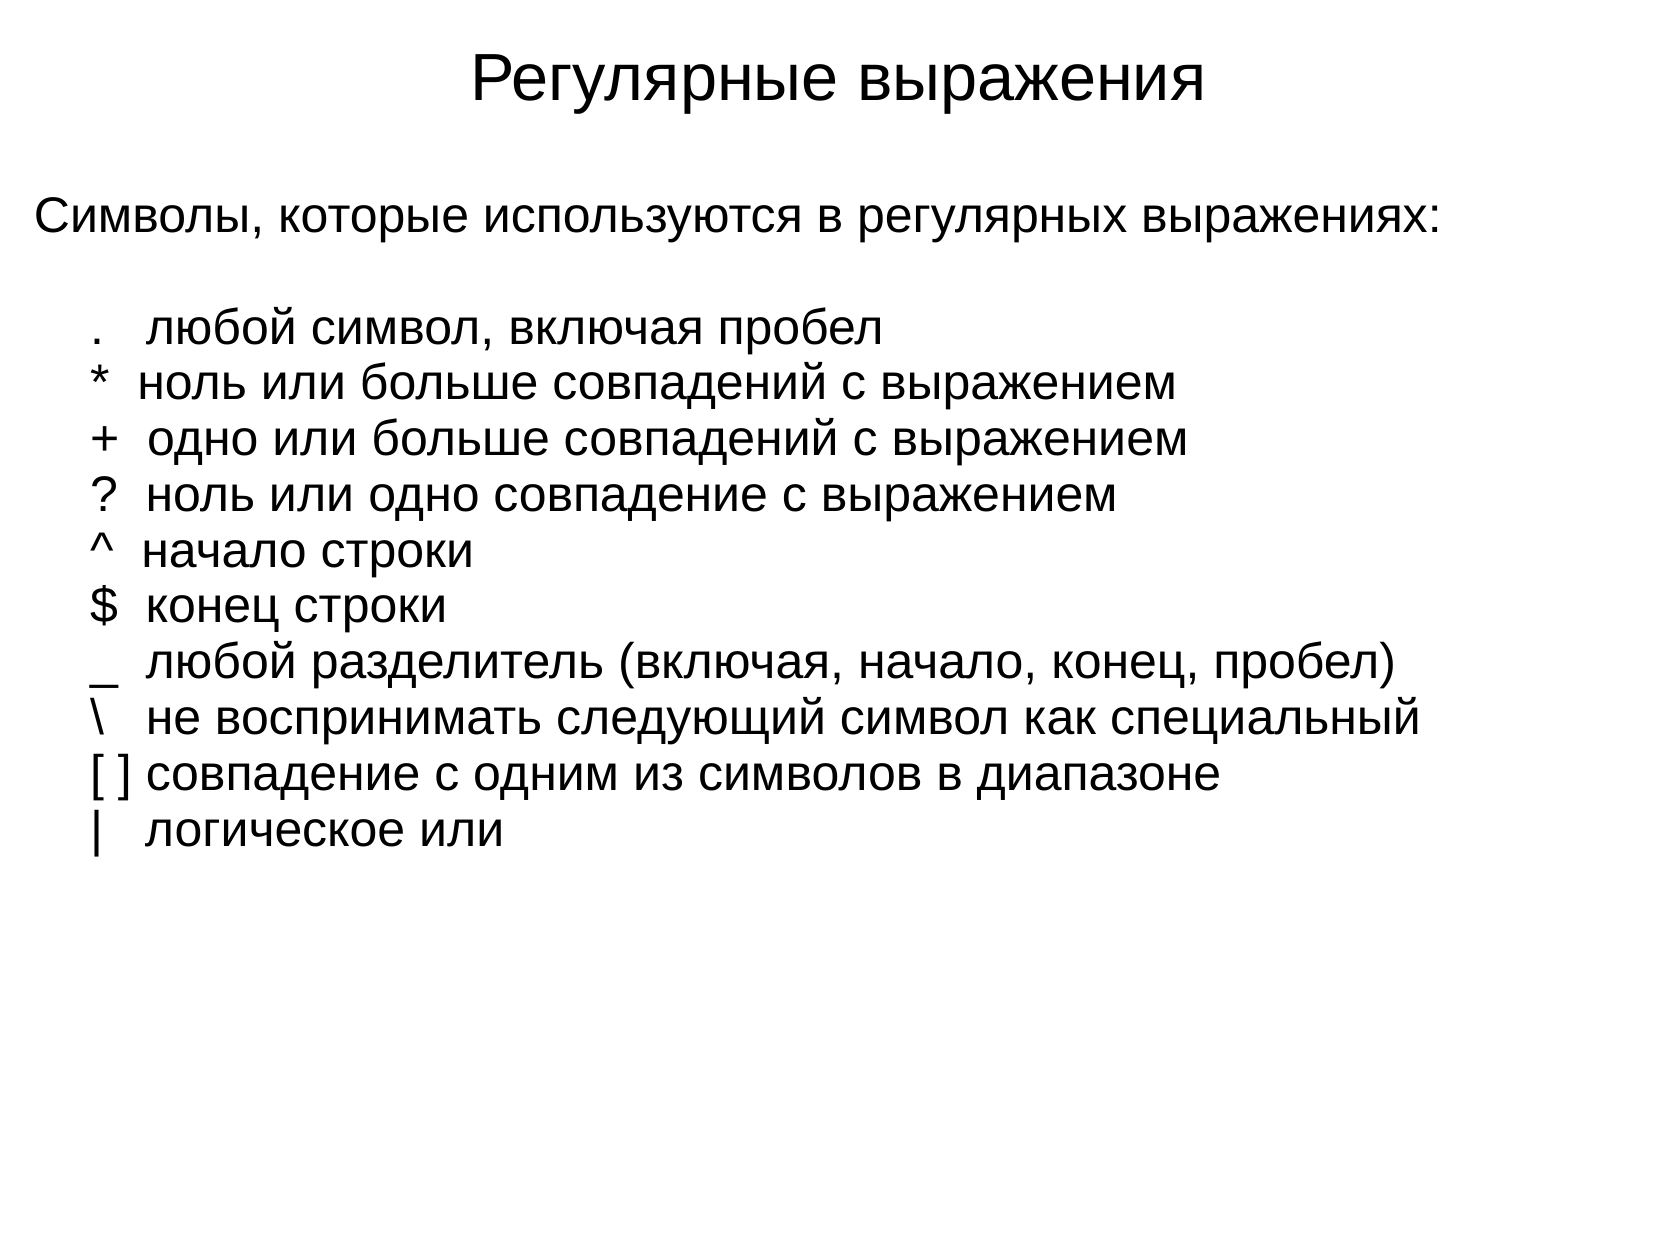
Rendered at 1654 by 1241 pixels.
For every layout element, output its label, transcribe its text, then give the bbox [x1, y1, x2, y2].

title Регулярные выражения [82, 1, 1571, 117]
list Символы, которые используются в регулярных выражениях: . любой символ, включая пробел * ноль или больше совпадений с выражением + одно или больше совпадений с выражением ? ноль или одно совпадение с выражением ^ начало строки $ конец строки _ любой разделитель (включая, начало, конец, пробел) \ не воспринимать следующий символ как специальный [ ] совпадение с одним из символов в диапазоне | логическое или [33, 187, 1654, 857]
